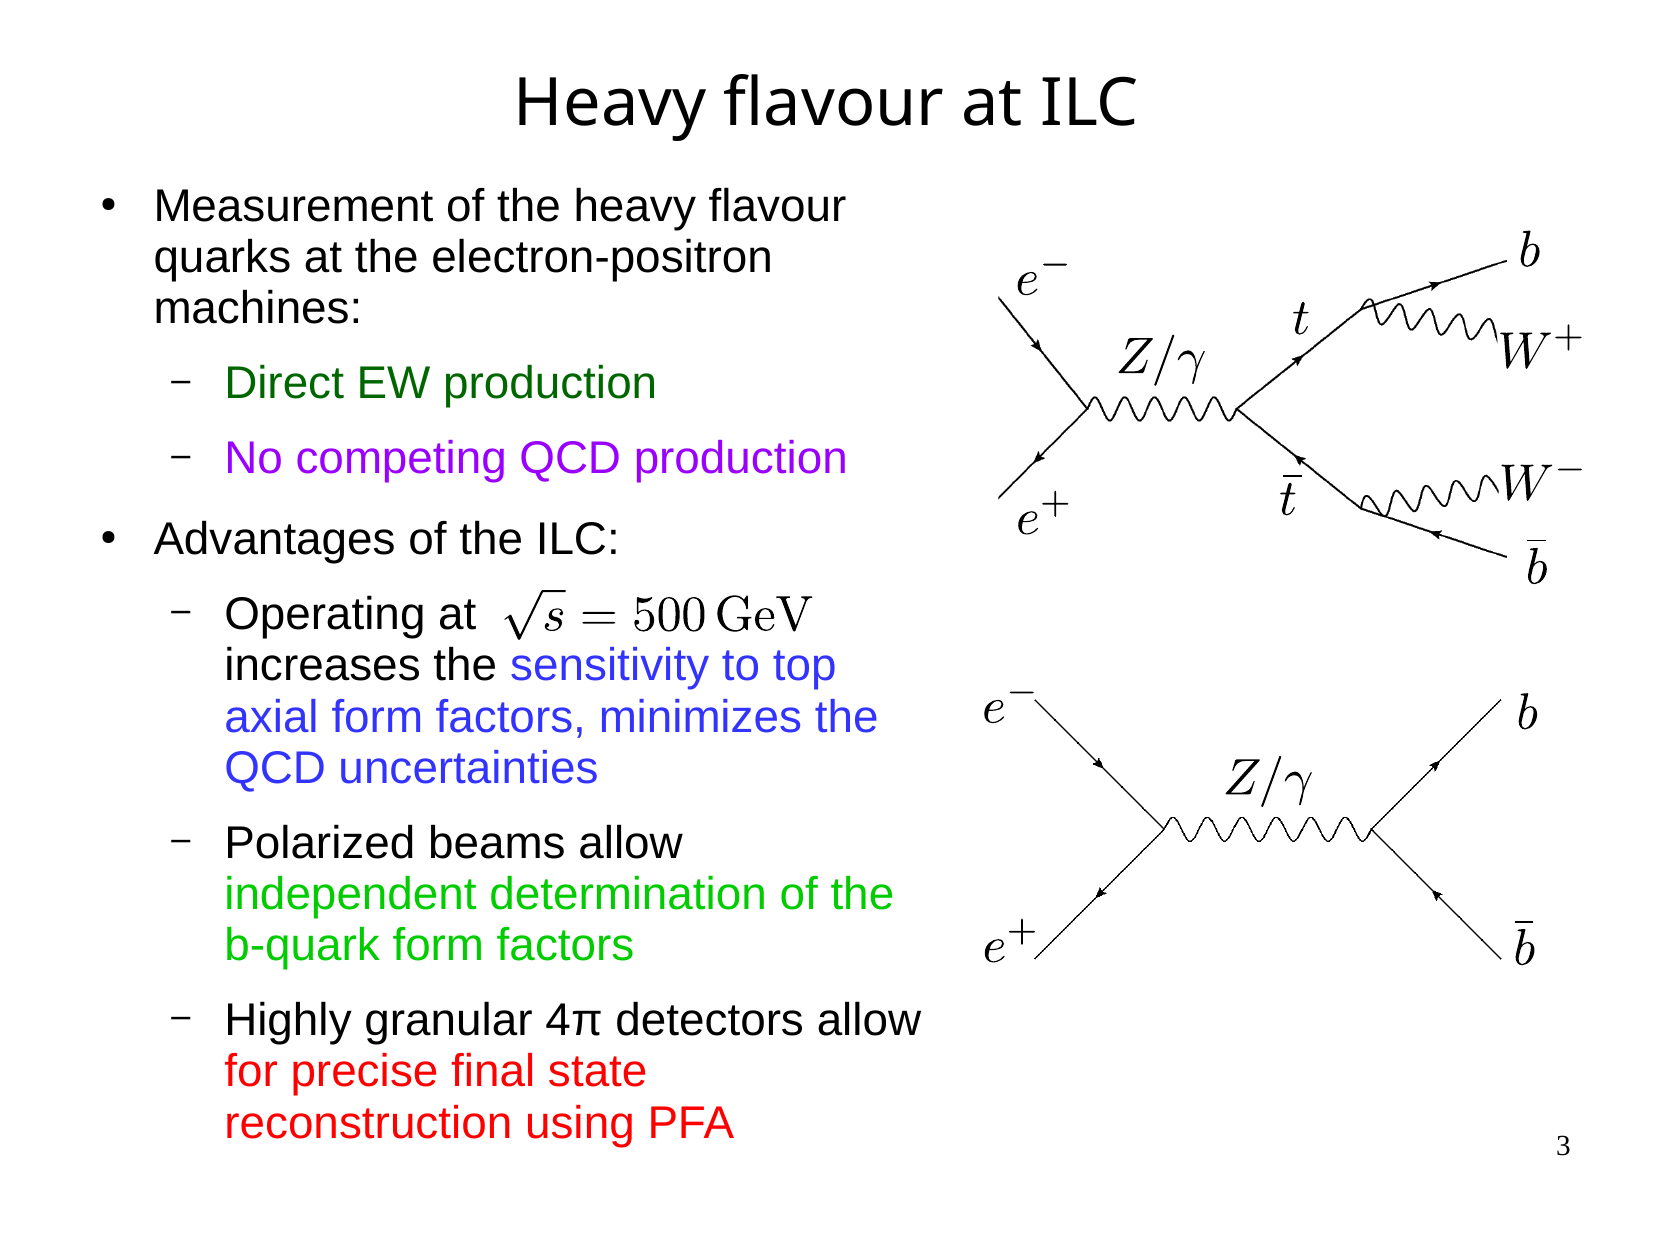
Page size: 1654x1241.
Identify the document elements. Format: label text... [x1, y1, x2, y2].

text_box [1278, 475, 1305, 516]
picture [1033, 698, 1504, 963]
text_box [981, 679, 1038, 724]
text_box [1498, 456, 1586, 501]
list Measurement of the heavy flavour quarks at the electron-positron machines: Direct EW production No competing QCD production Advantages of the ILC: Operating at increases the sensitivity to top axial form factors, minimizes the QCD uncertainties Polarized beams allow independent determination of the b-quark form factors Highly granular 4π detectors allow for precise final state reconstruction using PFA [82, 180, 934, 1171]
text_box [1015, 490, 1072, 535]
text_box [1516, 693, 1538, 730]
text_box [1511, 921, 1537, 966]
text_box [500, 590, 814, 640]
text_box [1115, 334, 1207, 386]
text_box [982, 918, 1033, 963]
title Heavy flavour at ILC [82, 49, 1571, 151]
text_box [1291, 301, 1311, 335]
picture [998, 234, 1507, 574]
text_box [1518, 230, 1541, 267]
text_box [1497, 324, 1584, 369]
text_box [1015, 251, 1072, 296]
text_box [1523, 540, 1550, 585]
